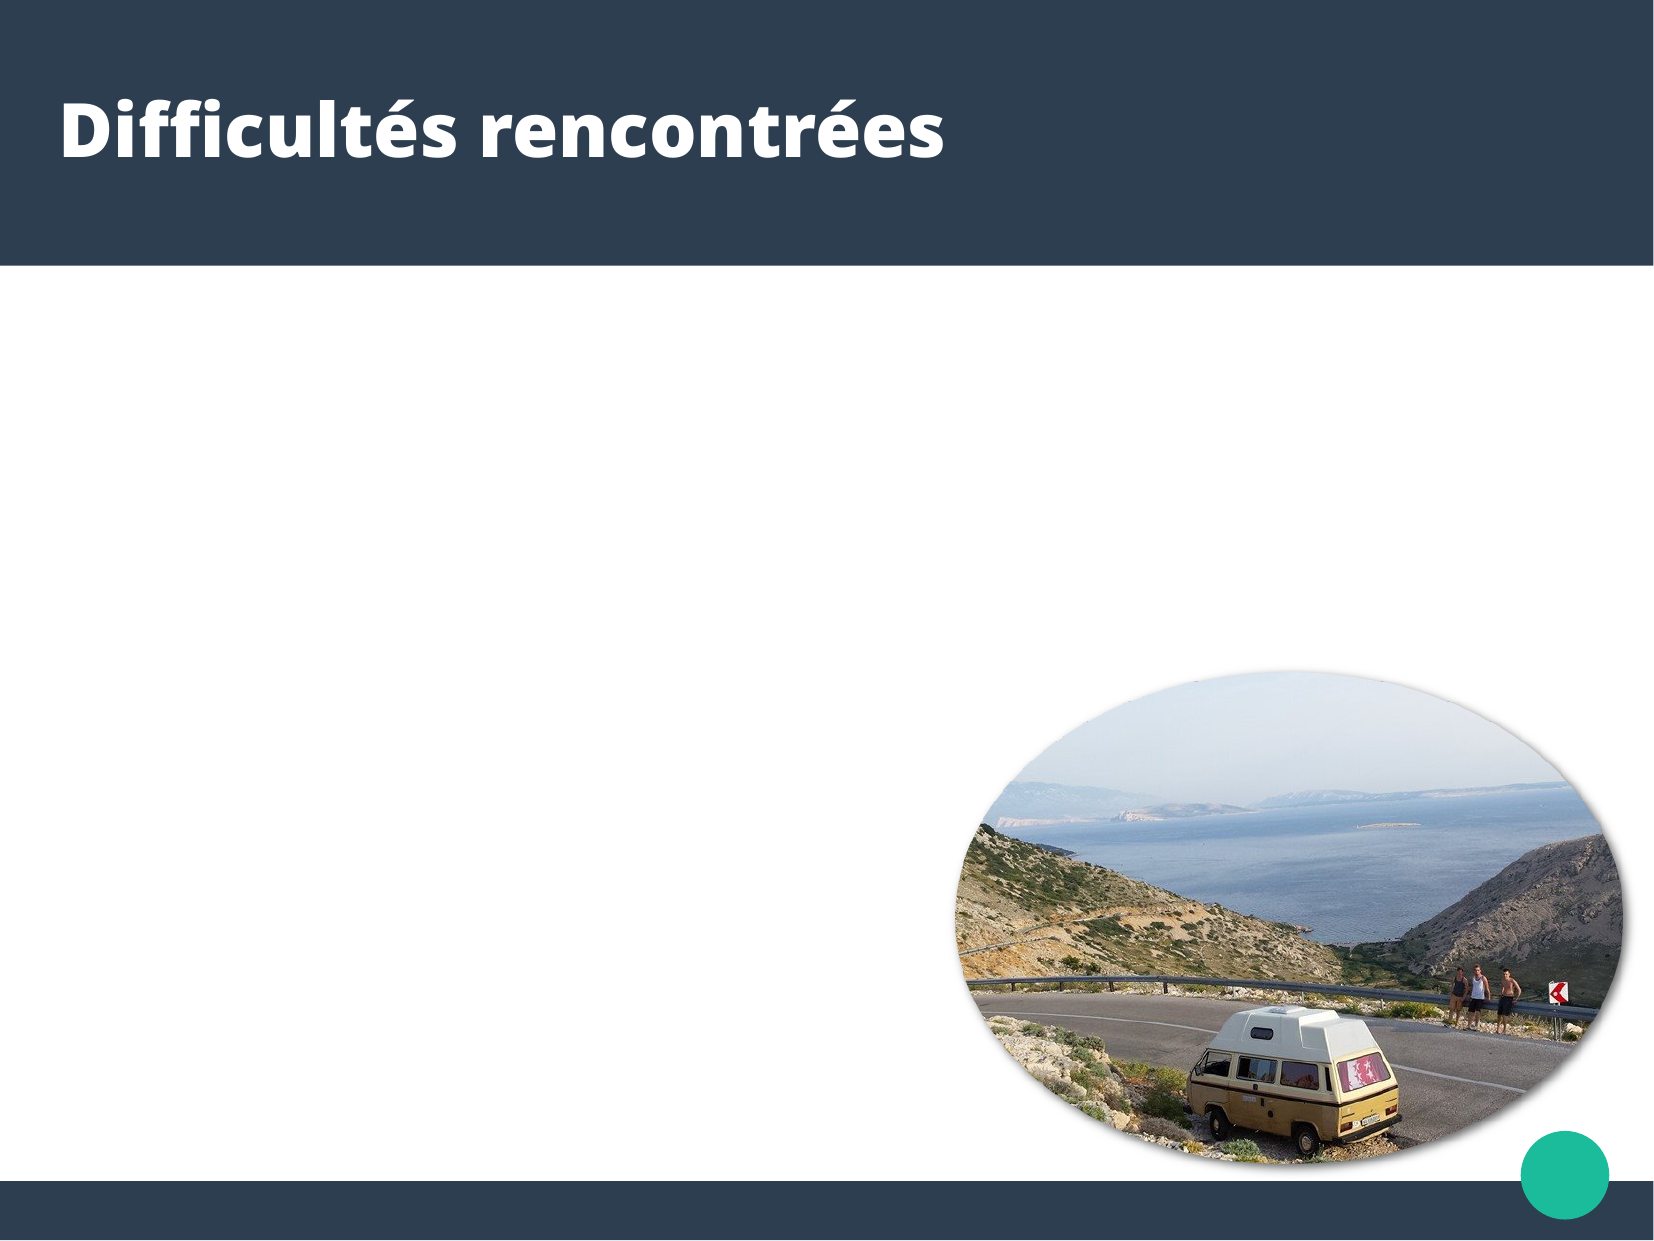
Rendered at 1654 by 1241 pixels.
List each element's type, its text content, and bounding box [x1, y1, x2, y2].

picture [944, 661, 1641, 1182]
title Difficultés rencontrées [59, 49, 1595, 207]
